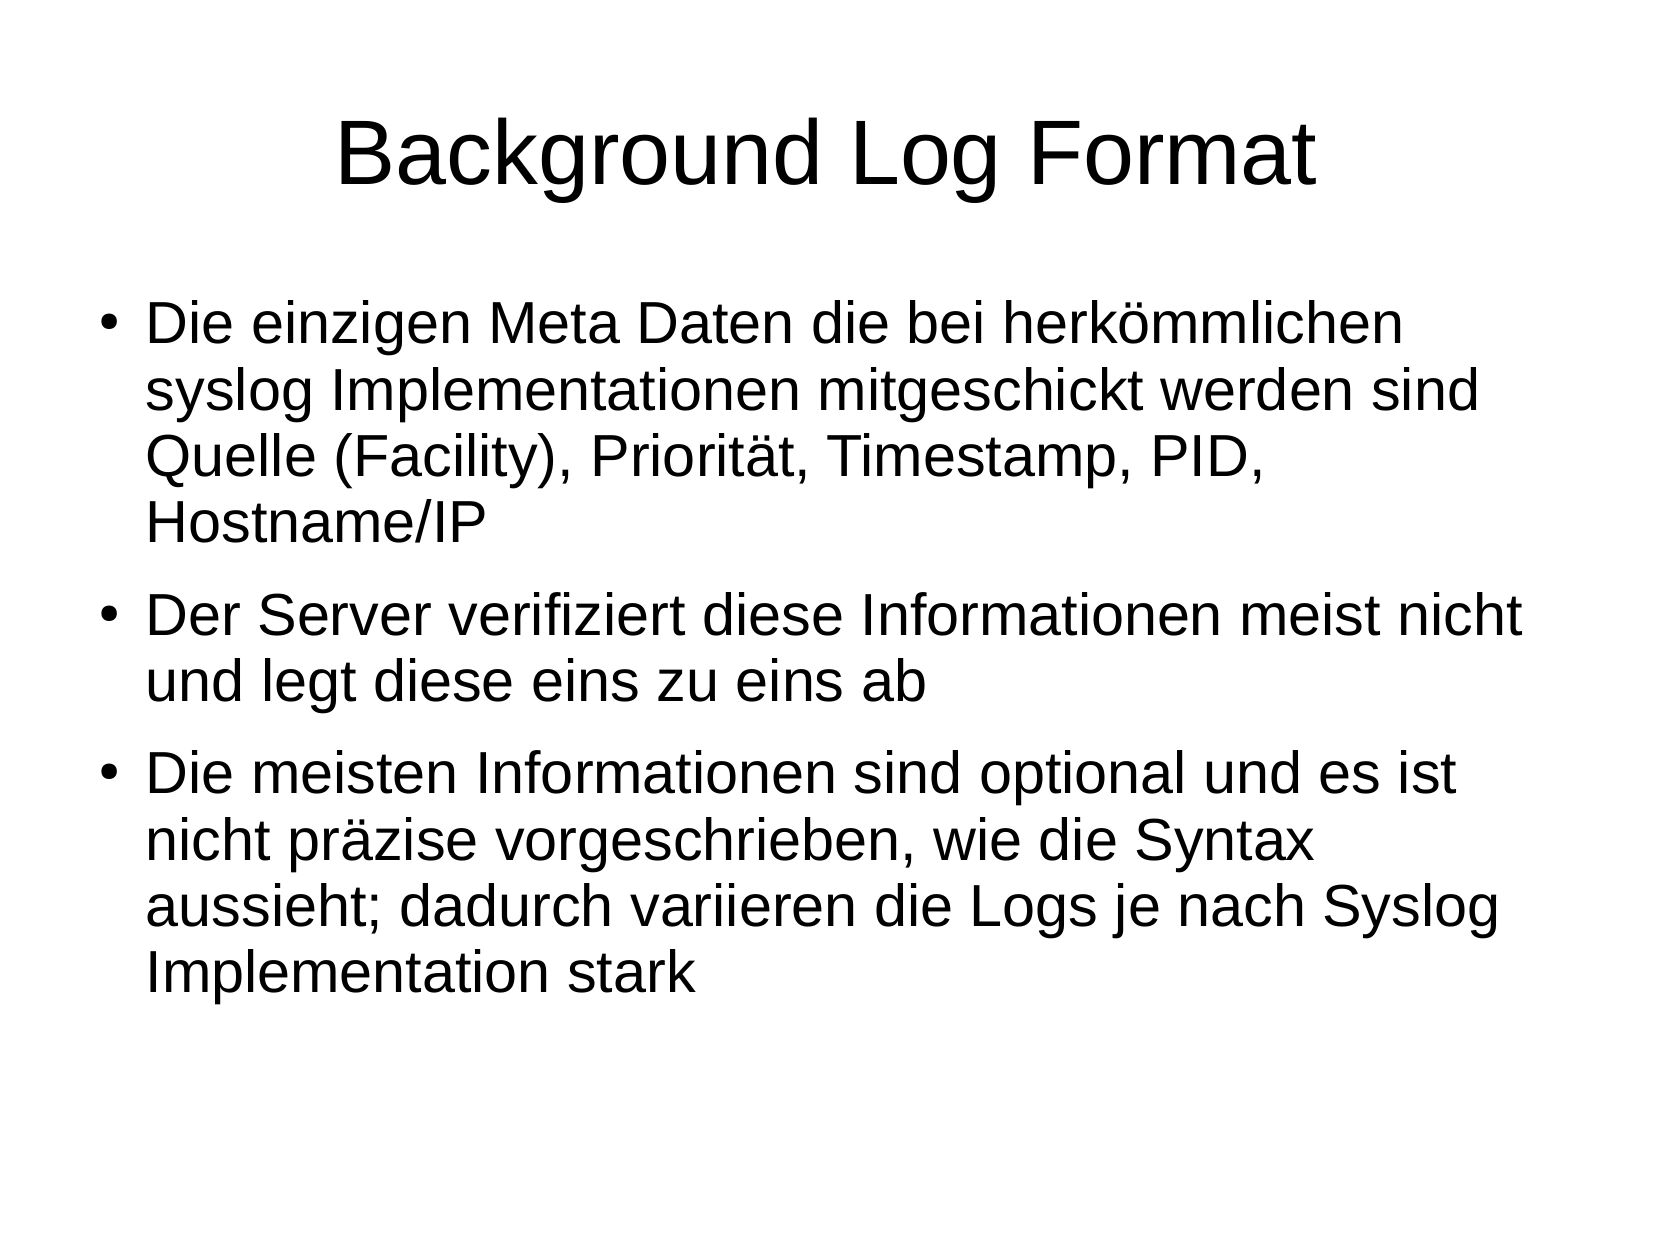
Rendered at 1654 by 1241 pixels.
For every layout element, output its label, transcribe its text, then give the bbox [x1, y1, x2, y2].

list Die einzigen Meta Daten die bei herkömmlichen syslog Implementationen mitgeschickt werden sind Quelle (Facility), Priorität, Timestamp, PID, Hostname/IP Der Server verifiziert diese Informationen meist nicht und legt diese eins zu eins ab Die meisten Informationen sind optional und es ist nicht präzise vorgeschrieben, wie die Syntax aussieht; dadurch variieren die Logs je nach Syslog Implementation stark [82, 290, 1571, 1010]
title Background Log Format [82, 49, 1571, 257]
